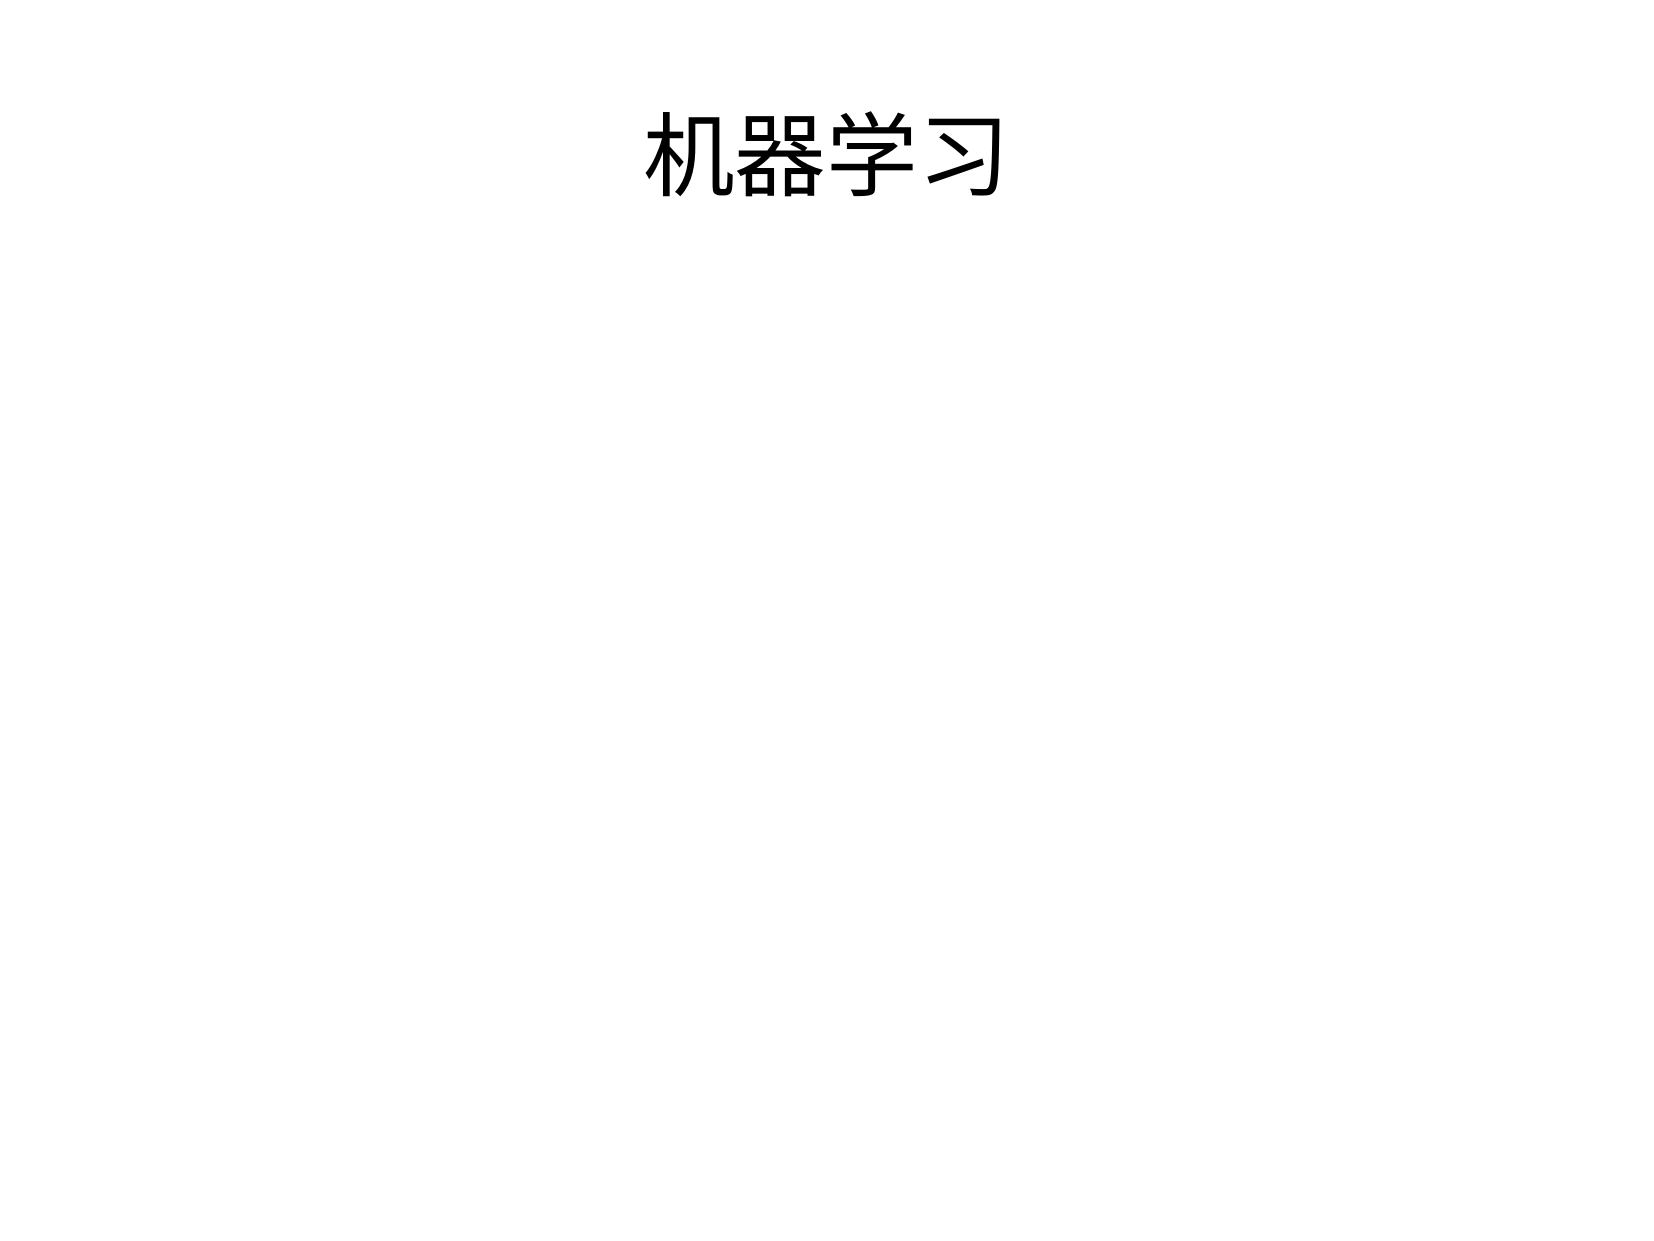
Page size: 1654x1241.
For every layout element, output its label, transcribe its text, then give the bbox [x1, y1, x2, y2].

text_box 机器学习 [82, 49, 1571, 257]
